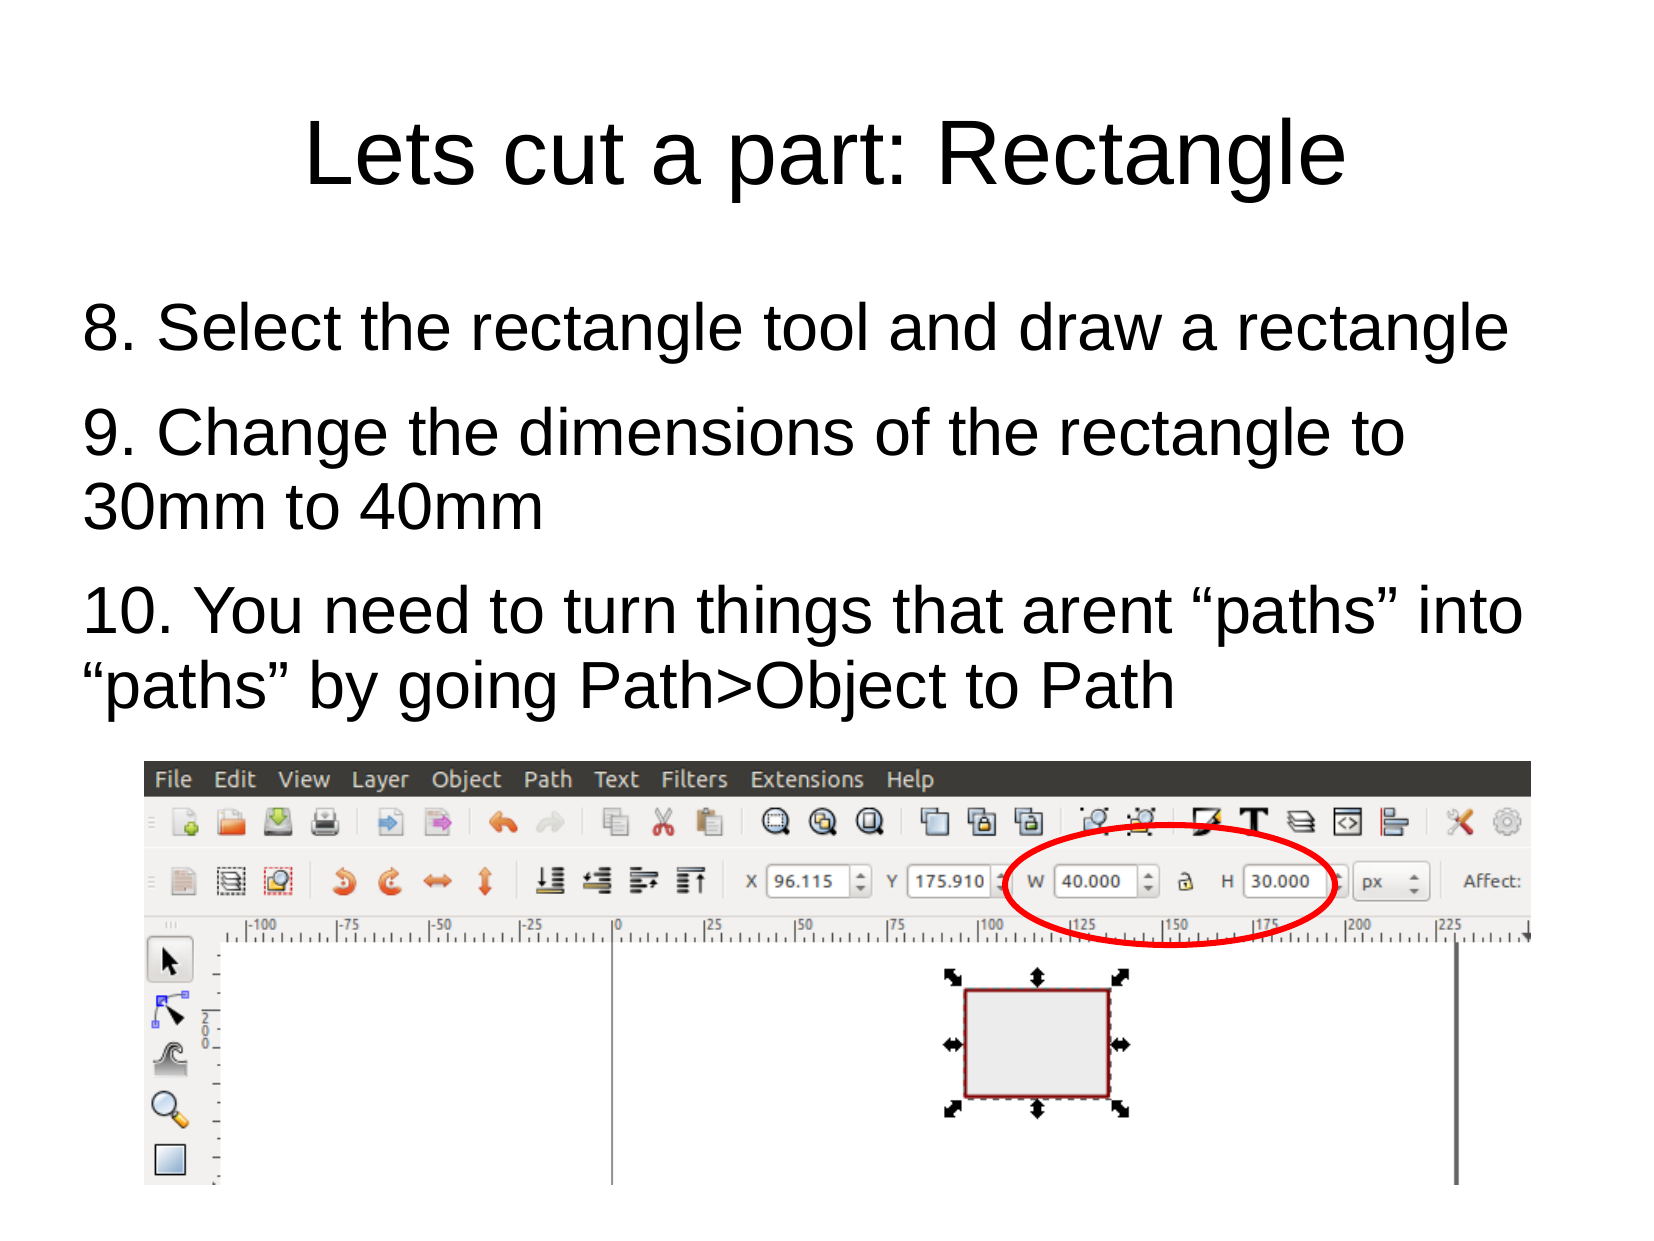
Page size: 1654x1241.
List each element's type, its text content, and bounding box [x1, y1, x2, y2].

list 8. Select the rectangle tool and draw a rectangle 9. Change the dimensions of the rectangle to 30mm to 40mm 10. You need to turn things that arent “paths” into “paths” by going Path>Object to Path [82, 290, 1538, 1010]
title Lets cut a part: Rectangle [82, 49, 1571, 257]
picture [144, 761, 1531, 1186]
